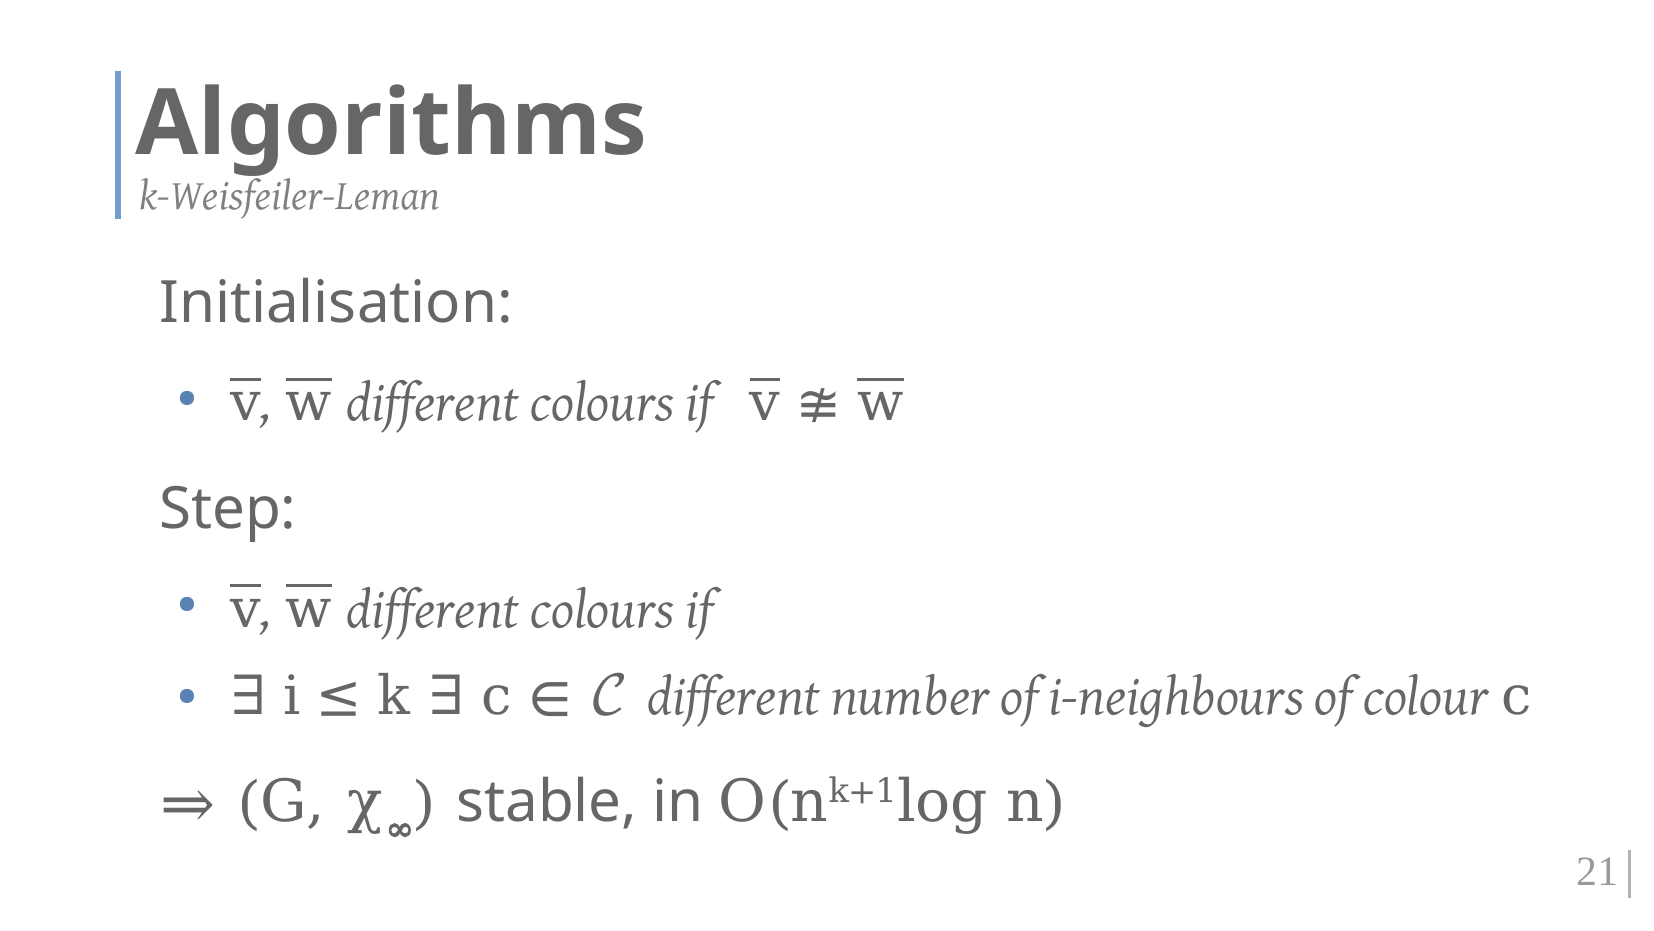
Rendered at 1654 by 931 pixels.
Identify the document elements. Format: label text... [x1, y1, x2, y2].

list Initialisation: v, w different colours if v ≇ w Step: v, w different colours if ∃ i ≤ k ∃ c ∈ 𝒞 different number of i-neighbours of colour c ⇒ (G, χ∞) stable, in O(nk+1log n) [88, 259, 1560, 865]
title Algorithms [135, 60, 1601, 178]
text_box k-Weisfeiler-Leman [124, 165, 721, 229]
